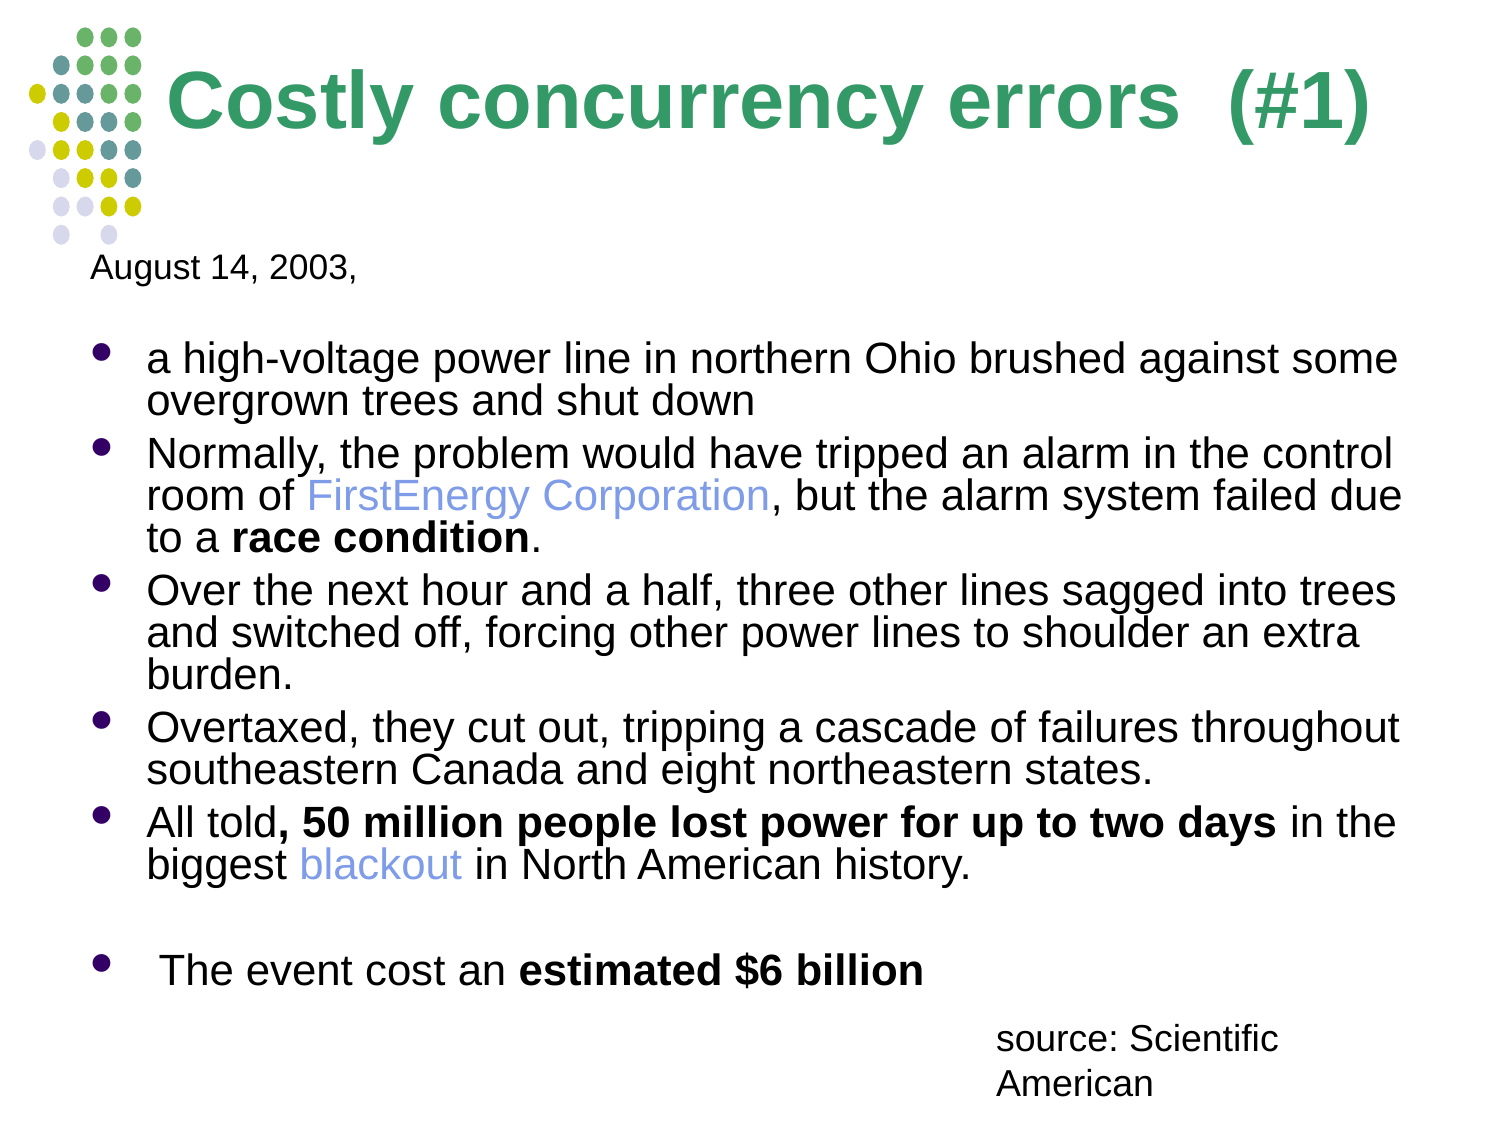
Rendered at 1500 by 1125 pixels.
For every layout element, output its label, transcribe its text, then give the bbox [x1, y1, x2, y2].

title Costly concurrency errors (#1) [151, 40, 1390, 176]
list August 14, 2003, a high-voltage power line in northern Ohio brushed against some overgrown trees and shut down Normally, the problem would have tripped an alarm in the control room of FirstEnergy Corporation​, but the alarm system failed due to a race condition. Over the next hour and a half, three other lines sagged into trees and switched off, forcing other power lines to shoulder an extra burden. Overtaxed, they cut out, tripping a cascade of failures throughout southeastern Canada and eight northeastern states. All told, 50 million people lost power for up to two days in the biggest blackout in North American history. The event cost an estimated $6 billion [75, 245, 1426, 1077]
text_box source: Scientific American [981, 1006, 1451, 1113]
